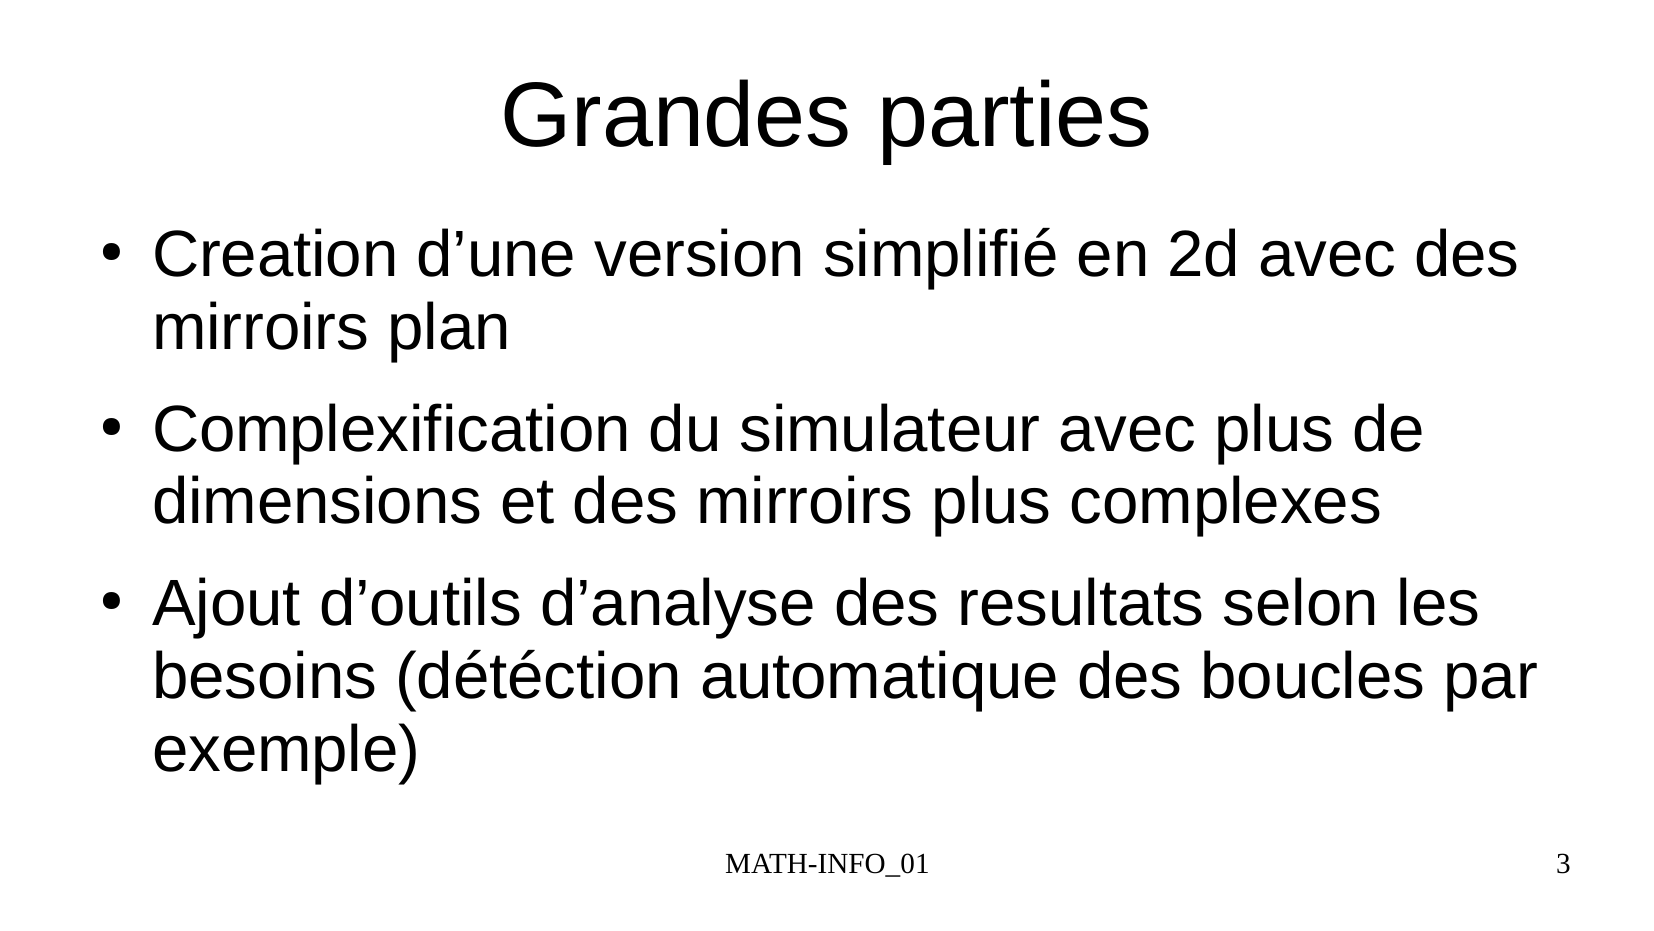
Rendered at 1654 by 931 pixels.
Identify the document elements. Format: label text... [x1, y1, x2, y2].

list Creation d’une version simplifié en 2d avec des mirroirs plan Complexification du simulateur avec plus de dimensions et des mirroirs plus complexes Ajout d’outils d’analyse des resultats selon les besoins (détéction automatique des boucles par exemple) [82, 217, 1571, 788]
title Grandes parties [82, 37, 1571, 193]
